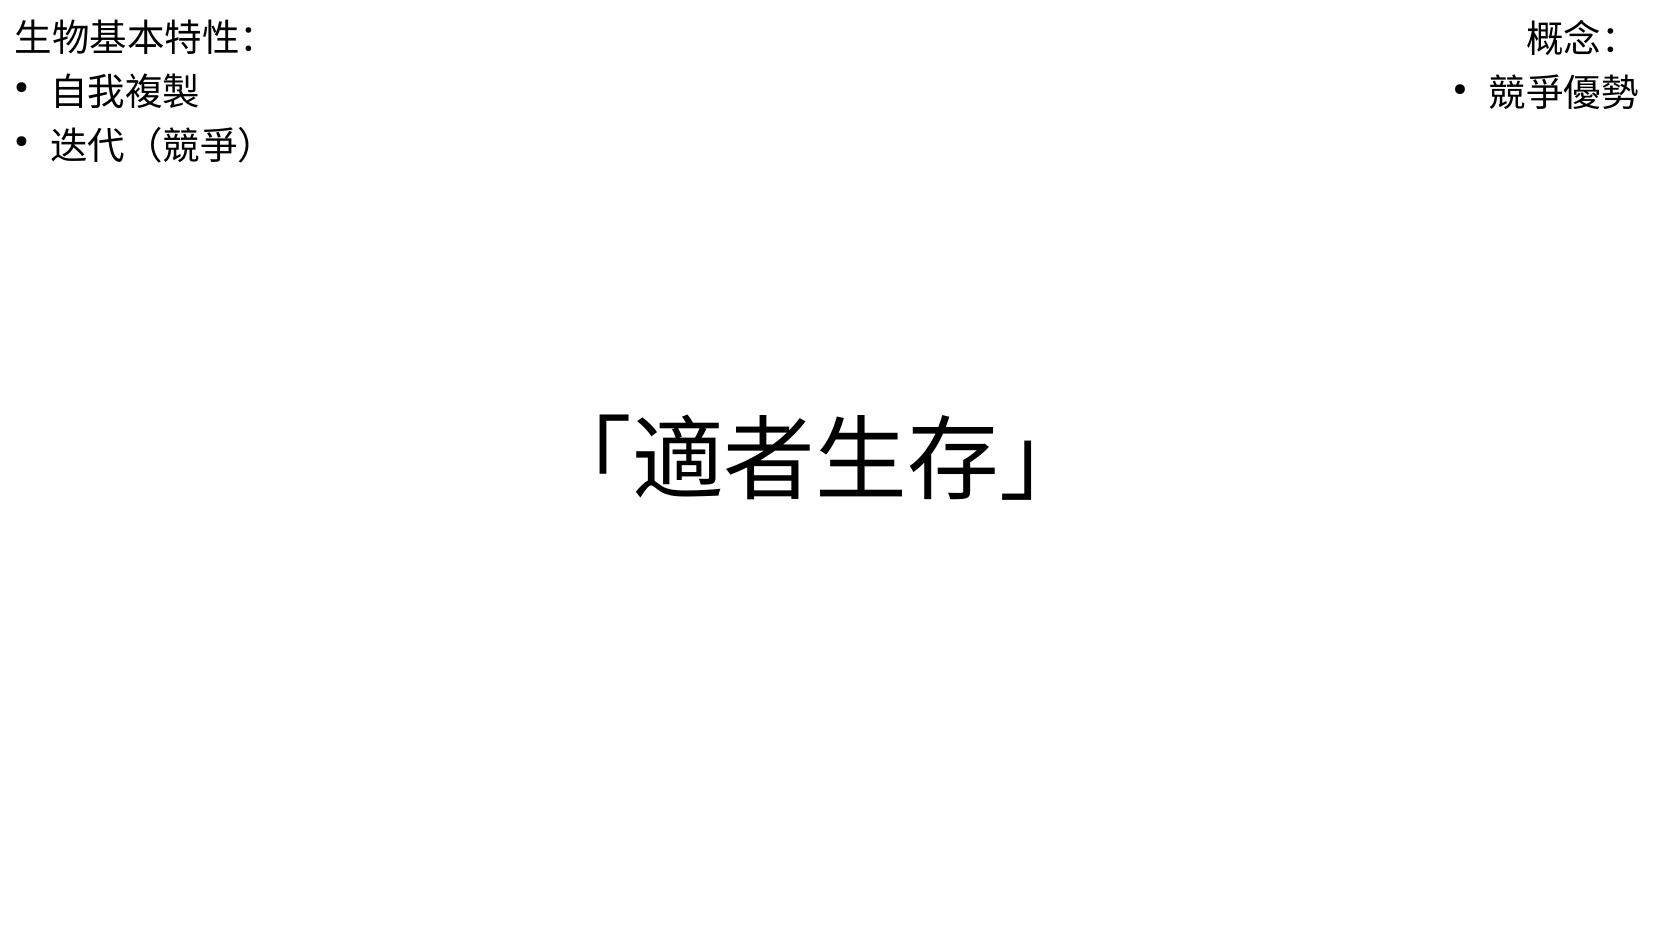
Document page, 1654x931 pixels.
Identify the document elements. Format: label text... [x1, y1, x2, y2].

text_box 概念： 競爭優勢 [1263, 1, 1654, 166]
title 「適者生存」 [71, 375, 1561, 531]
text_box 生物基本特性： 自我複製 迭代（競爭） [0, 0, 391, 164]
